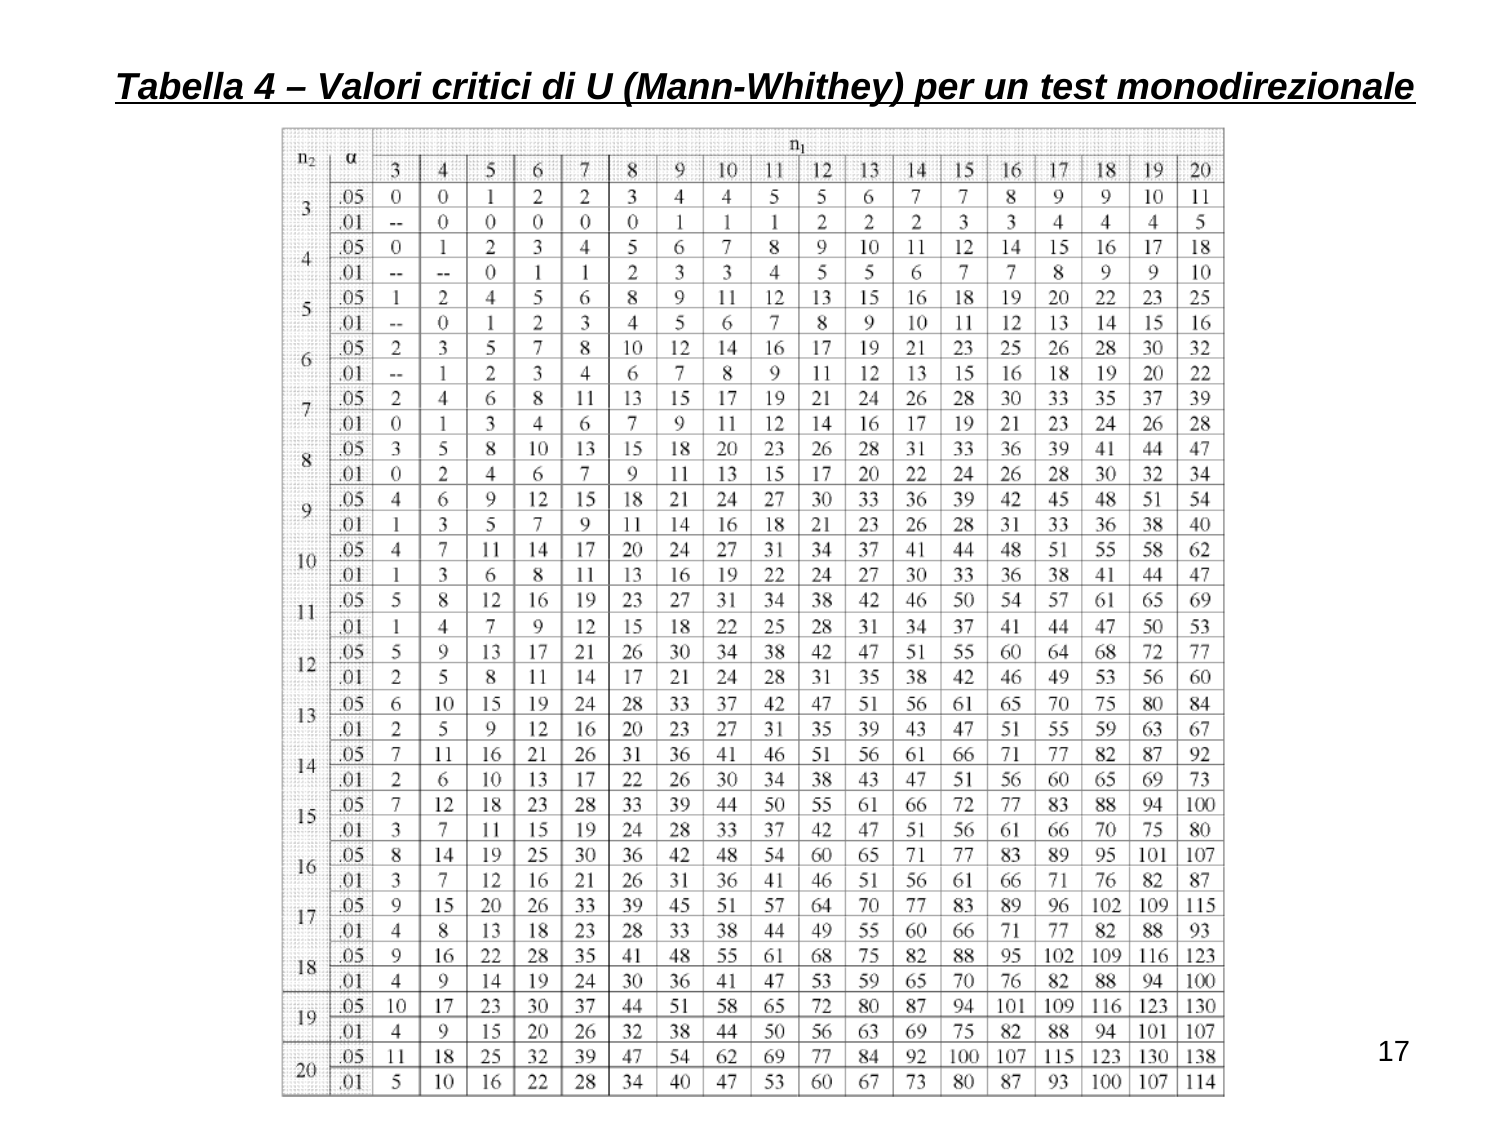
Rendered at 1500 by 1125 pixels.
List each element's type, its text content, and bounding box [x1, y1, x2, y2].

text_box Tabella 4 – Valori critici di U (Mann-Whithey) per un test monodirezionale [100, 54, 1447, 116]
text_box <numero> [1235, 1024, 1426, 1103]
picture [274, 120, 1235, 1106]
